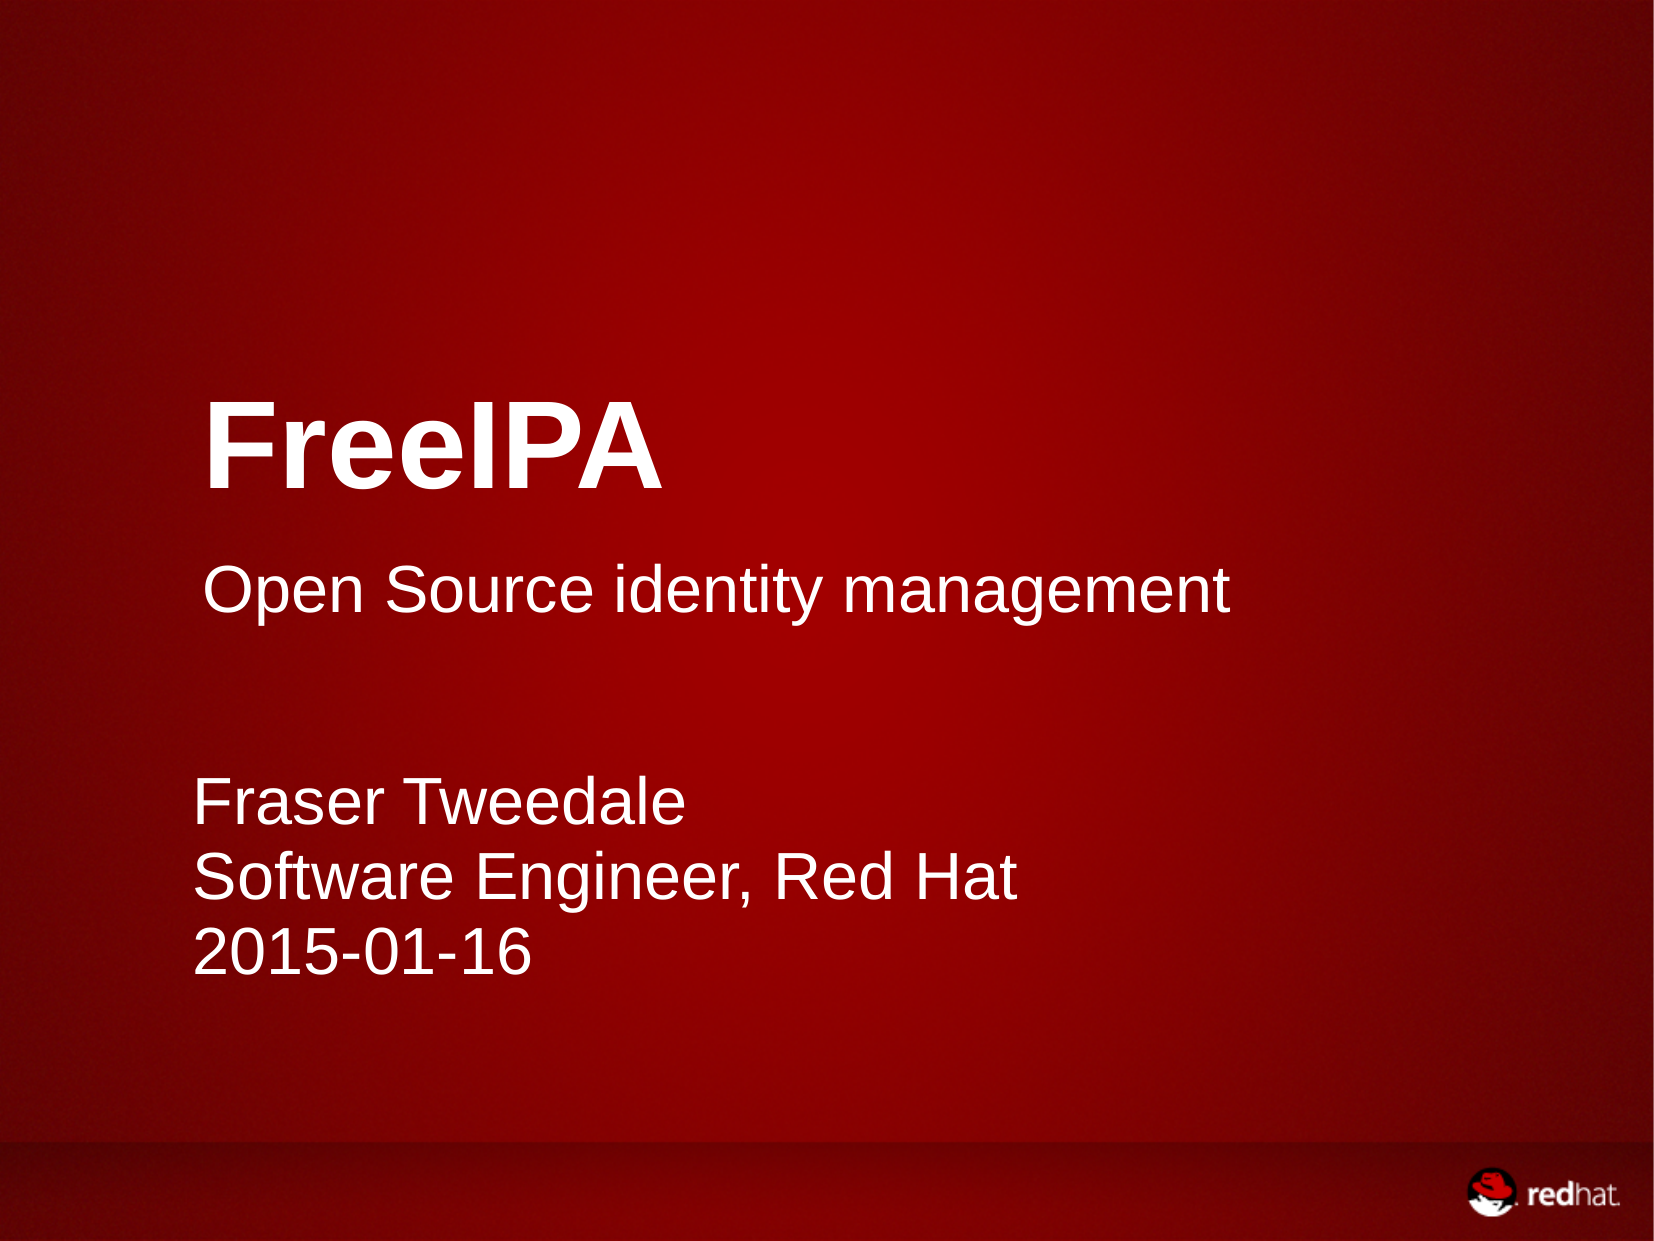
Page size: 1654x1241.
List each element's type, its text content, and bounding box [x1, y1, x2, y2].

picture [0, 0, 1654, 1241]
text_box FreeIPA Open Source identity management [187, 297, 1426, 565]
text_box Fraser Tweedale Software Engineer, Red Hat 2015-01-16 [178, 719, 1445, 1004]
